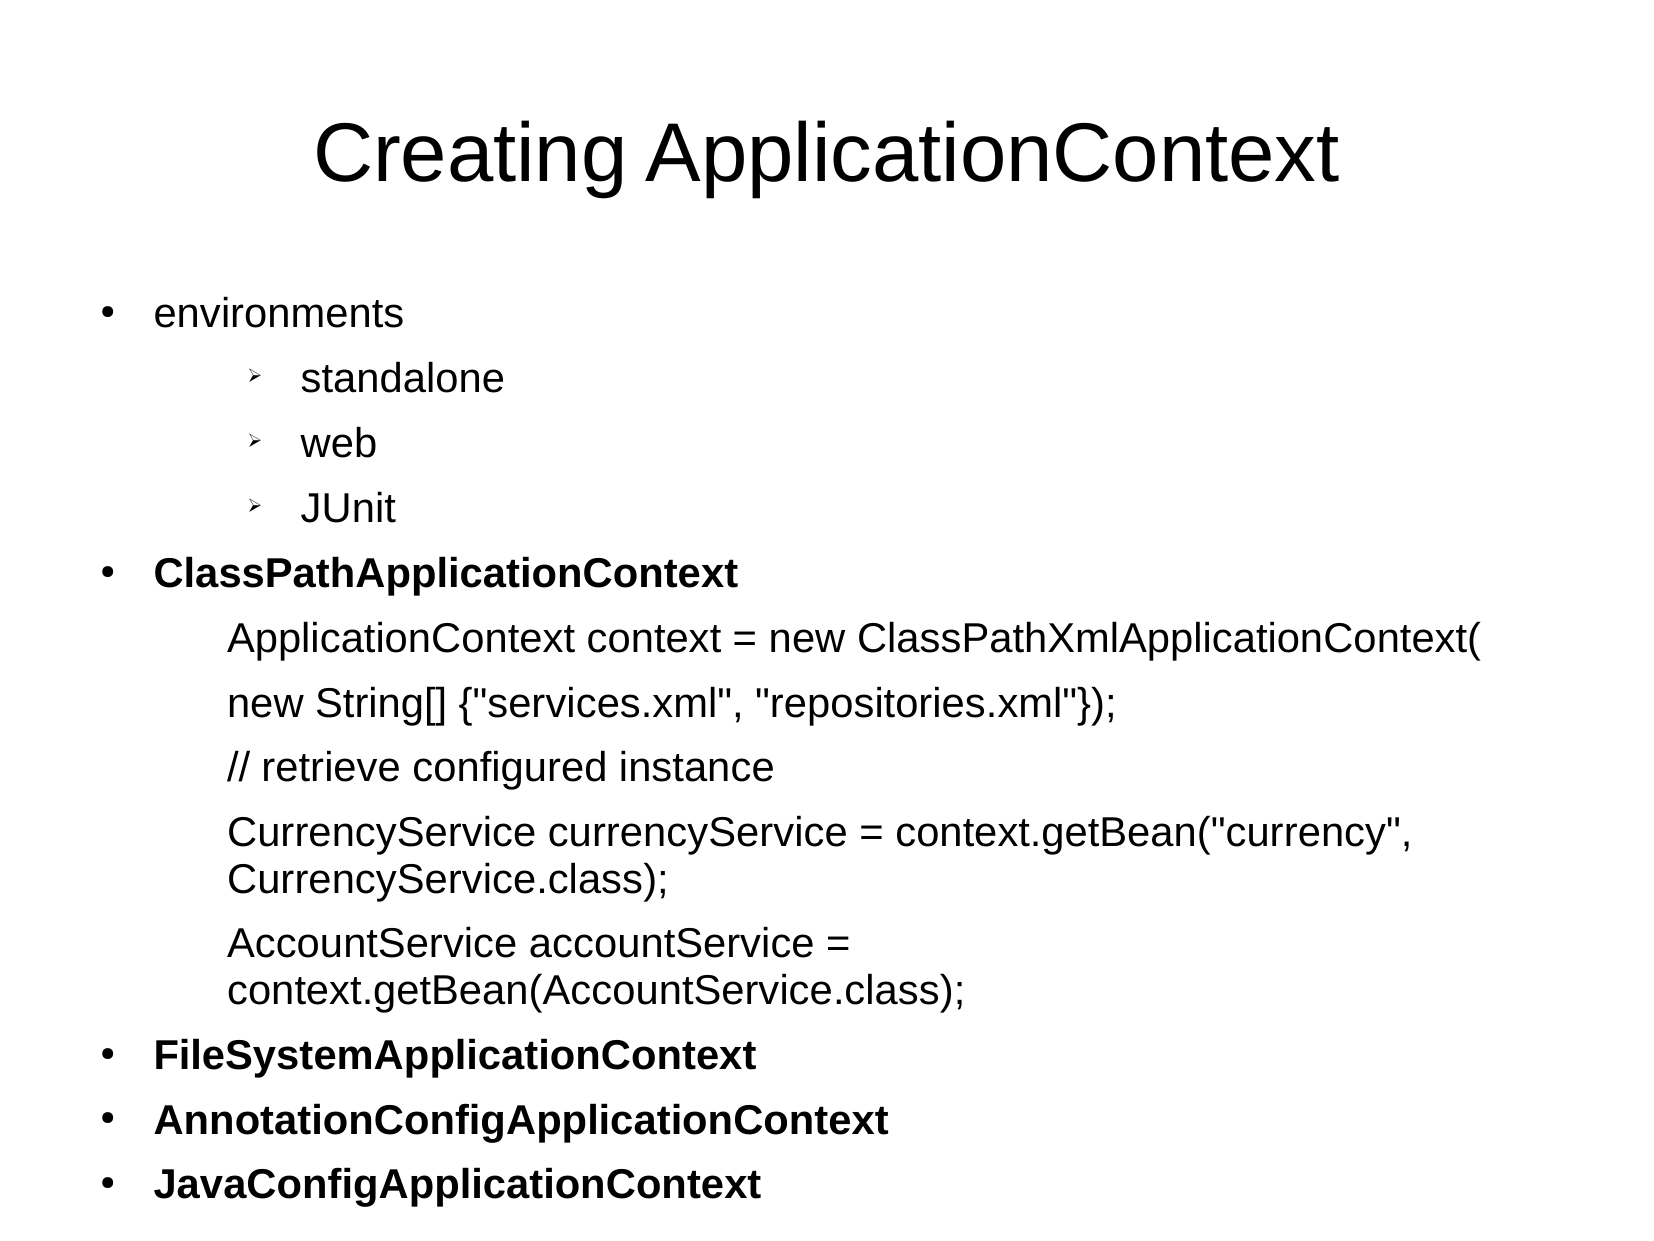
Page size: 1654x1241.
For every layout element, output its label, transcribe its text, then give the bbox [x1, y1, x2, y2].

list environments standalone web JUnit ClassPathApplicationContext ApplicationContext context = new ClassPathXmlApplicationContext( new String[] {"services.xml", "repositories.xml"}); // retrieve configured instance CurrencyService currencyService = context.getBean("currency", CurrencyService.class); AccountService accountService = context.getBean(AccountService.class); FileSystemApplicationContext AnnotationConfigApplicationContext JavaConfigApplicationContext [82, 290, 1571, 1096]
title Creating ApplicationContext [82, 49, 1571, 257]
